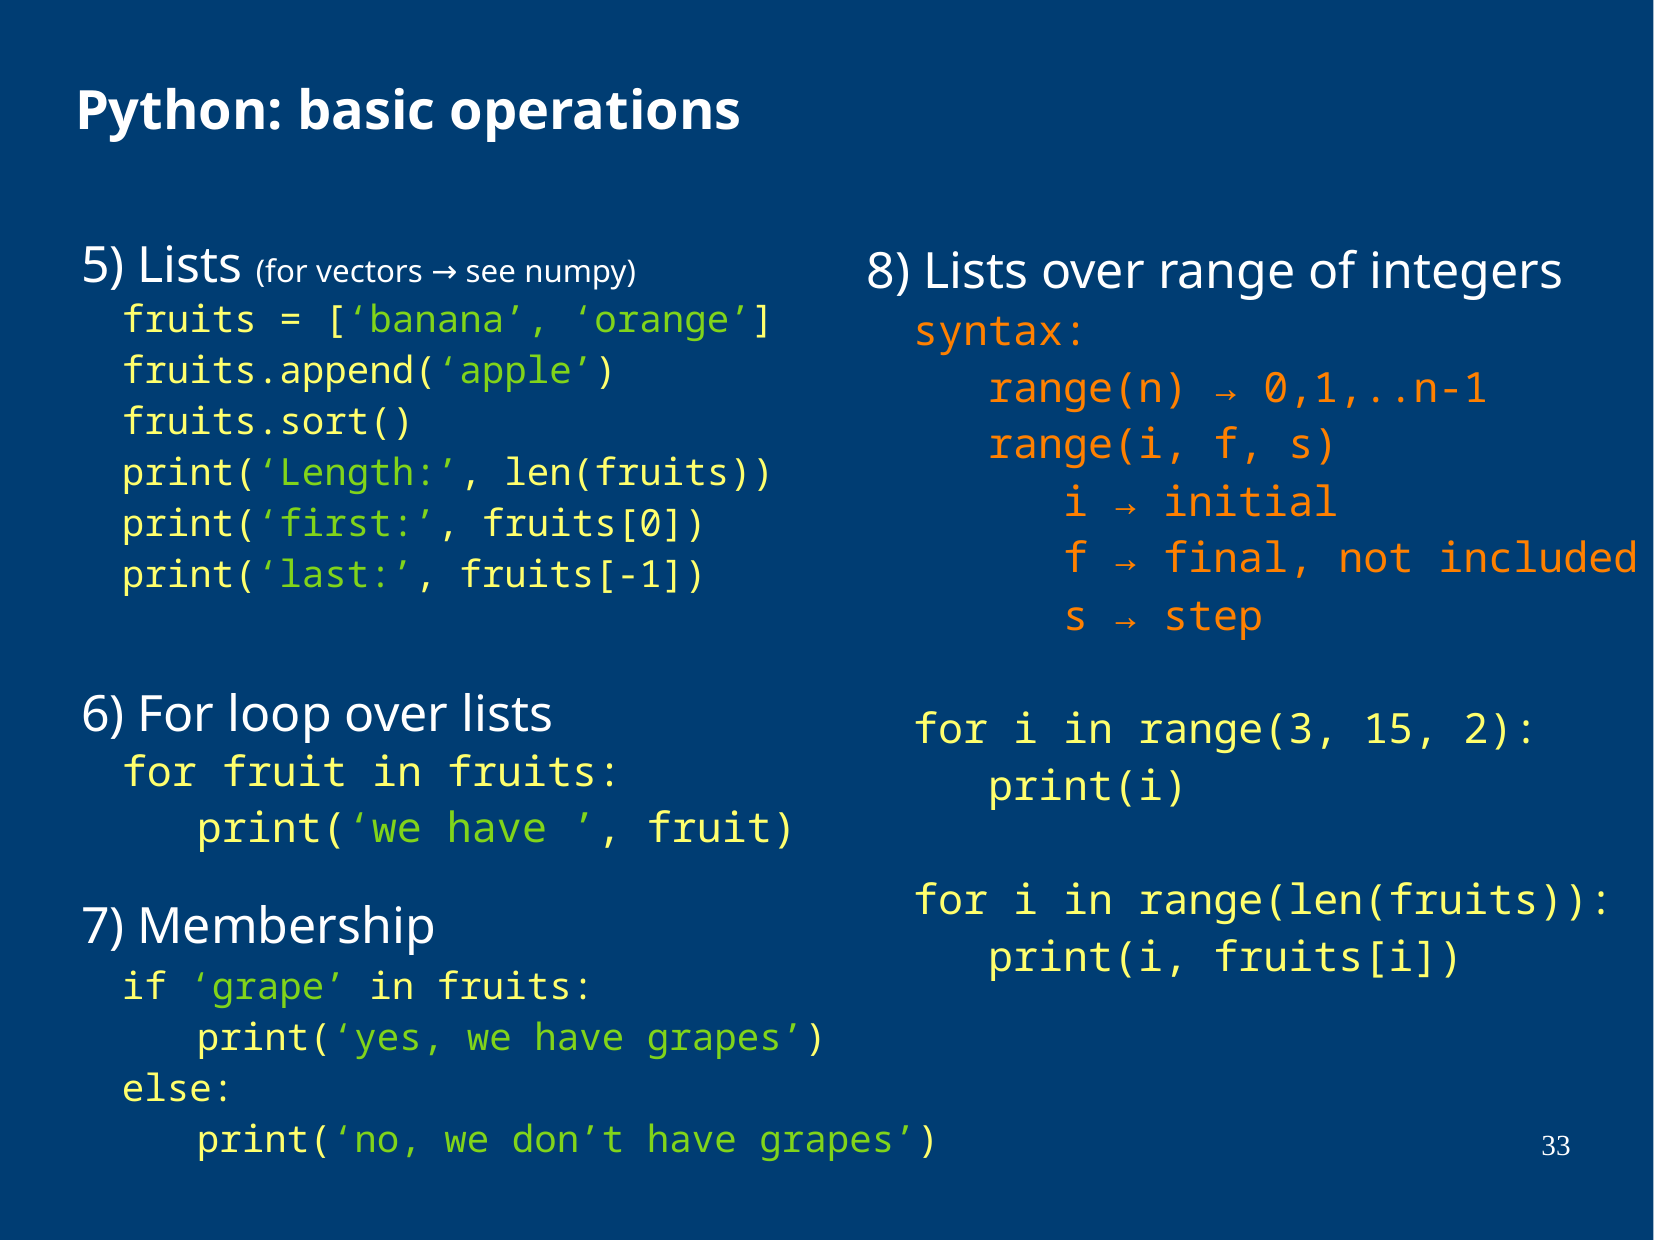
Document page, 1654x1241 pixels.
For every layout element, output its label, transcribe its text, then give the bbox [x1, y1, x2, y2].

text_box for fruit in fruits: print(‘we have ’, fruit) [107, 733, 1047, 870]
text_box 6) For loop over lists [66, 670, 736, 765]
text_box Python: basic operations [60, 64, 1576, 165]
text_box 5) Lists (for vectors → see numpy) [66, 221, 735, 301]
text_box 7) Membership [66, 882, 736, 959]
text_box if ‘grape’ in fruits: print(‘yes, we have grapes’) else: print(‘no, we don’t have grapes’) [107, 952, 1237, 1205]
text_box 8) Lists over range of integers [851, 227, 1651, 322]
text_box syntax: range(n) → 0,1,..n-1 range(i, f, s) i → initial f → final, not included s → step for i in range(3, 15, 2): print(i) for i in range(len(fruits)): print(i, fruits[i]) [898, 292, 1654, 1010]
text_box fruits = [‘banana’, ‘orange’] fruits.append(‘apple’) fruits.sort() print(‘Length:’, len(fruits)) print(‘first:’, fruits[0]) print(‘last:’, fruits[-1]) [107, 284, 898, 653]
